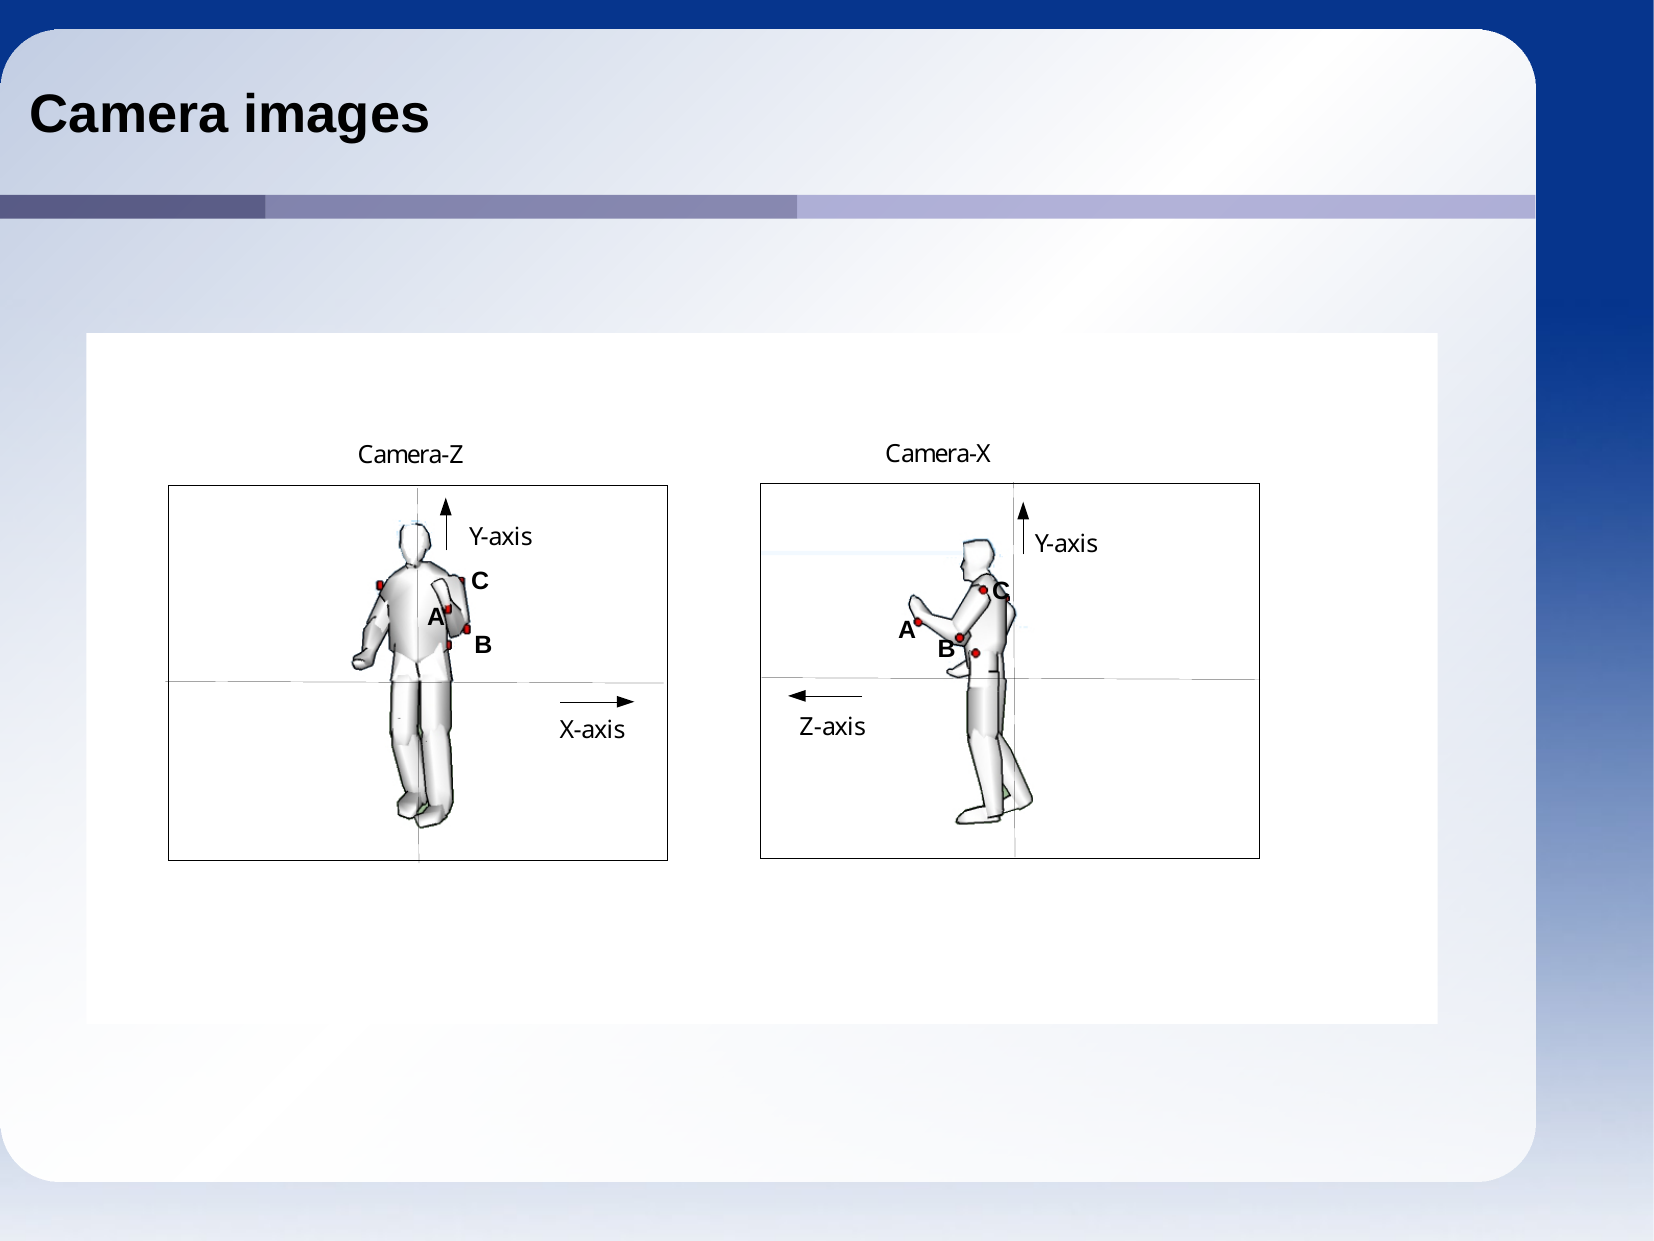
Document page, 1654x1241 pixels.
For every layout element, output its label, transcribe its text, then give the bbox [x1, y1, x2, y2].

title Camera images [29, 49, 1506, 178]
picture [0, 0, 1654, 1241]
chart [86, 332, 1438, 1024]
